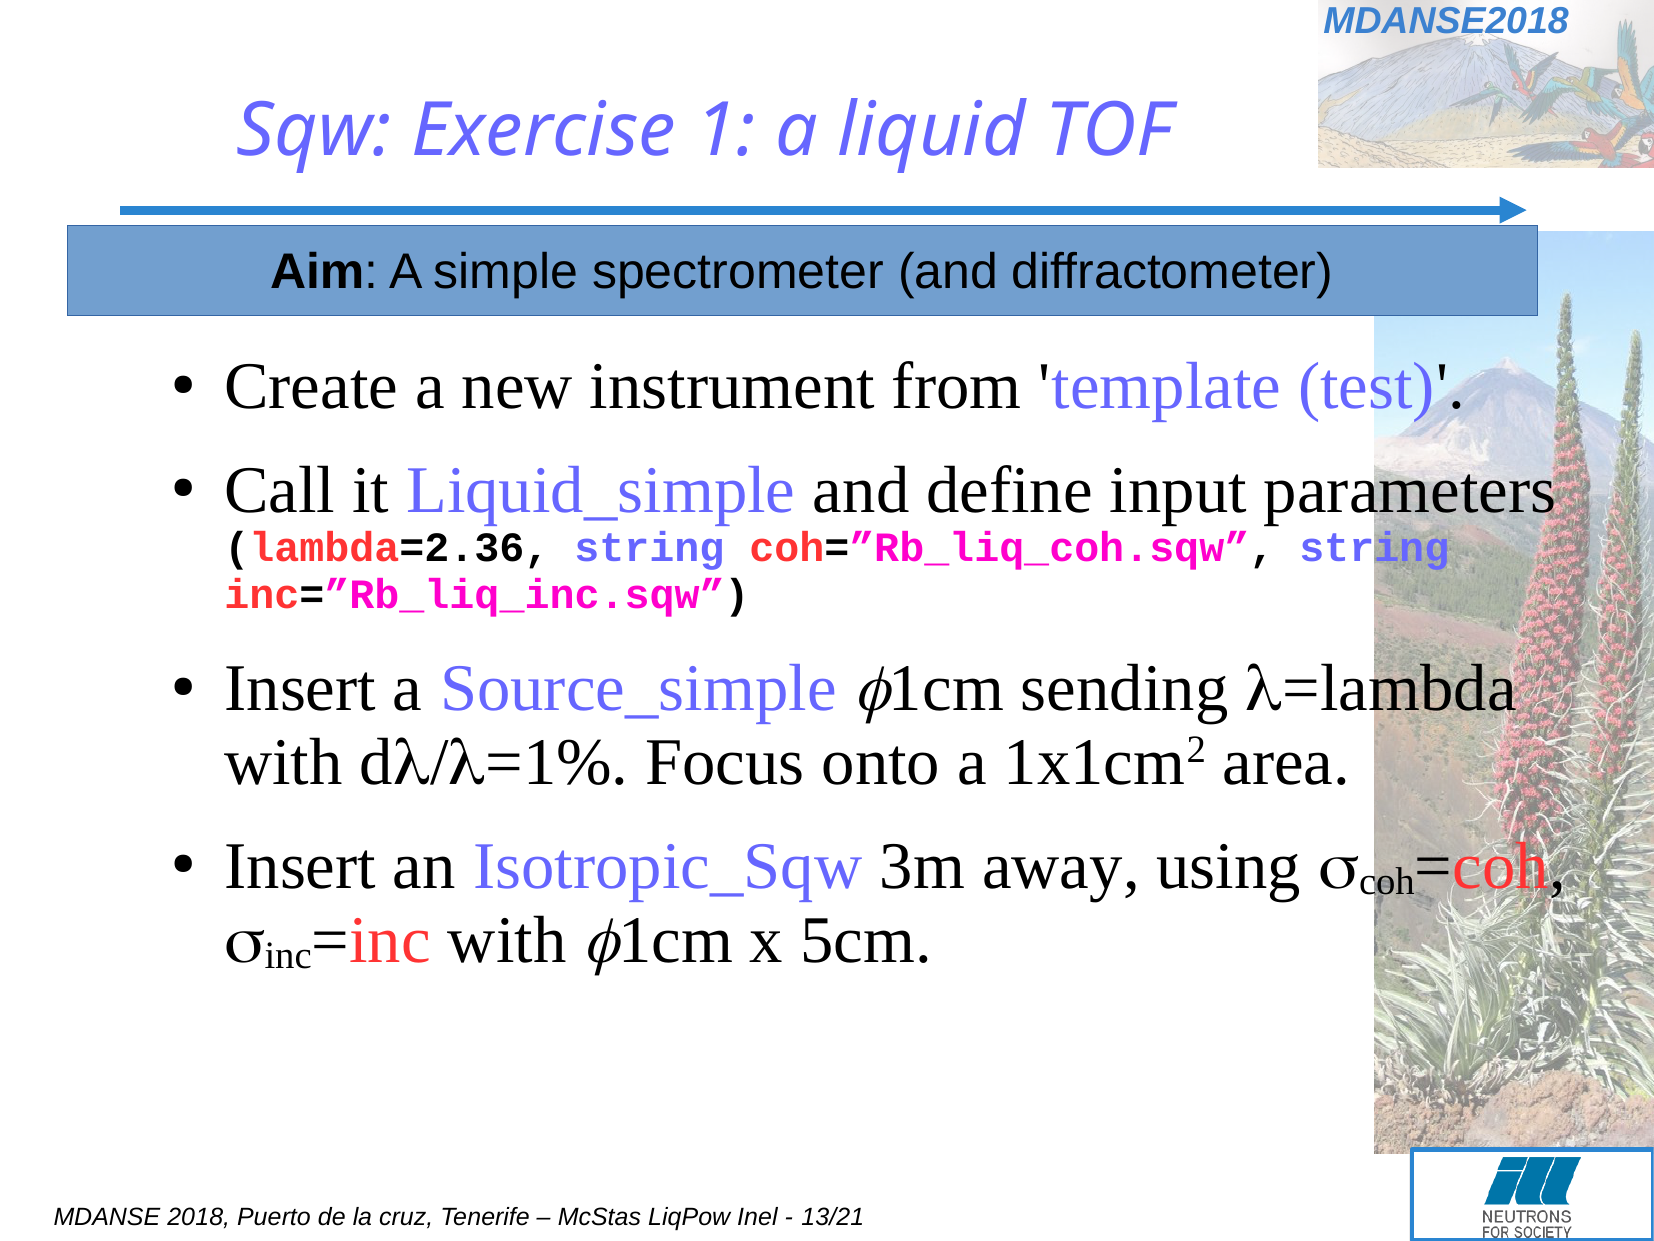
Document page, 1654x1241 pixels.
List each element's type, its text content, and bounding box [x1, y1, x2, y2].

text_box Aim: A simple spectrometer (and diffractometer) [67, 225, 1538, 316]
picture [1479, 1153, 1583, 1241]
title Sqw: Exercise 1: a liquid TOF [82, 49, 1328, 203]
list Create a new instrument from 'template (test)'. Call it Liquid_simple and define input parameters (lambda=2.36, string coh=”Rb_liq_coh.sqw”, string inc=”Rb_liq_inc.sqw”) Insert a Source_simple f1cm sending l=lambda with dl/l=1%. Focus onto a 1x1cm2 area. Insert an Isotropic_Sqw 3m away, using scoh=coh, sinc=inc with f1cm x 5cm. [82, 349, 1571, 1069]
